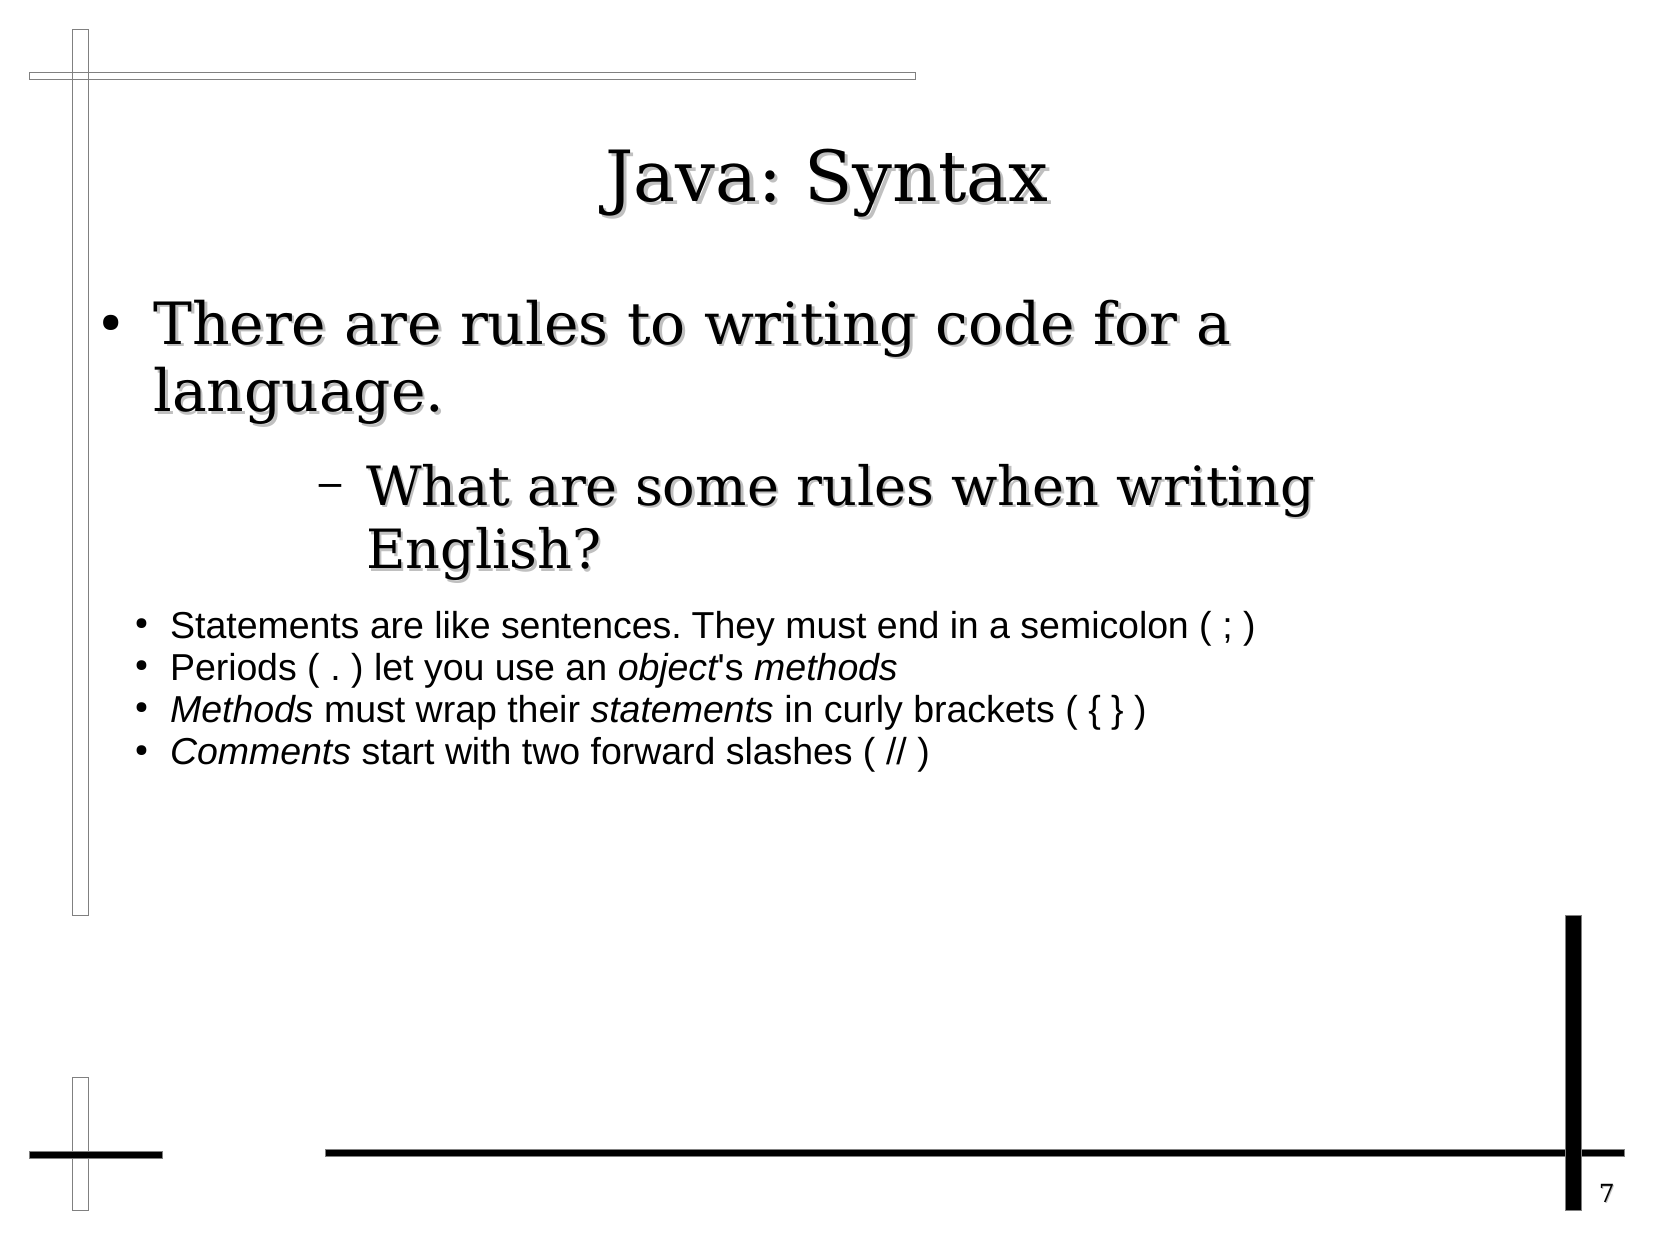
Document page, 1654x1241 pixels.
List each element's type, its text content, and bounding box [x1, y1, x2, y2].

list There are rules to writing code for a language. What are some rules when writing English? [82, 290, 1538, 995]
text_box Statements are like sentences. They must end in a semicolon ( ; ) Periods ( . ) let you use an object's methods Methods must wrap their statements in curly brackets ( { } ) Comments start with two forward slashes ( // ) [120, 596, 1272, 780]
title Java: Syntax [121, 88, 1534, 266]
